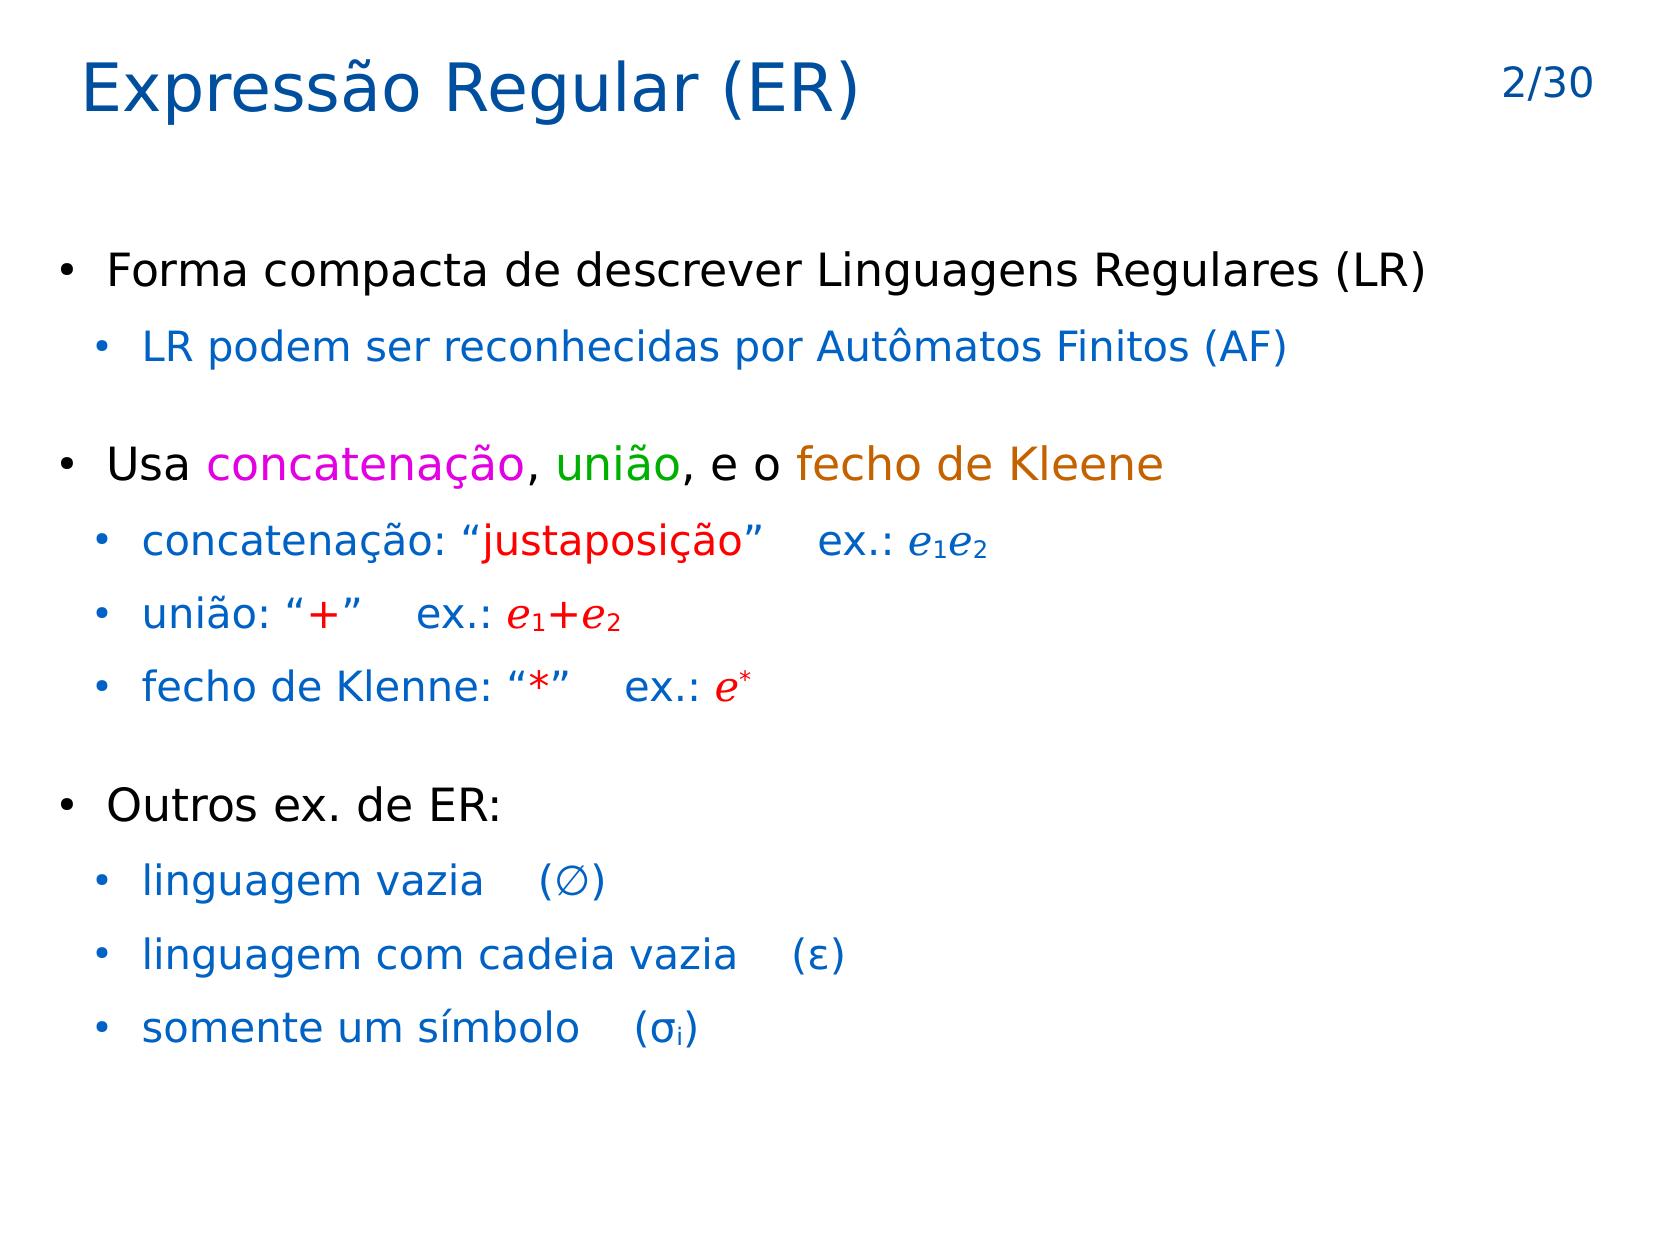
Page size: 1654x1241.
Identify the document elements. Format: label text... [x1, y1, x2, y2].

title Expressão Regular (ER) [59, 29, 1625, 148]
list Forma compacta de descrever Linguagens Regulares (LR) LR podem ser reconhecidas por Autômatos Finitos (AF) Usa concatenação, união, e o fecho de Kleene concatenação: “justaposição” ex.: ℯ1ℯ2 união: “+” ex.: ℯ1+ℯ2 fecho de Klenne: “*” ex.: ℯ* Outros ex. de ER: linguagem vazia (∅) linguagem com cadeia vazia (ε) somente um símbolo (σi) [59, 236, 1654, 1182]
